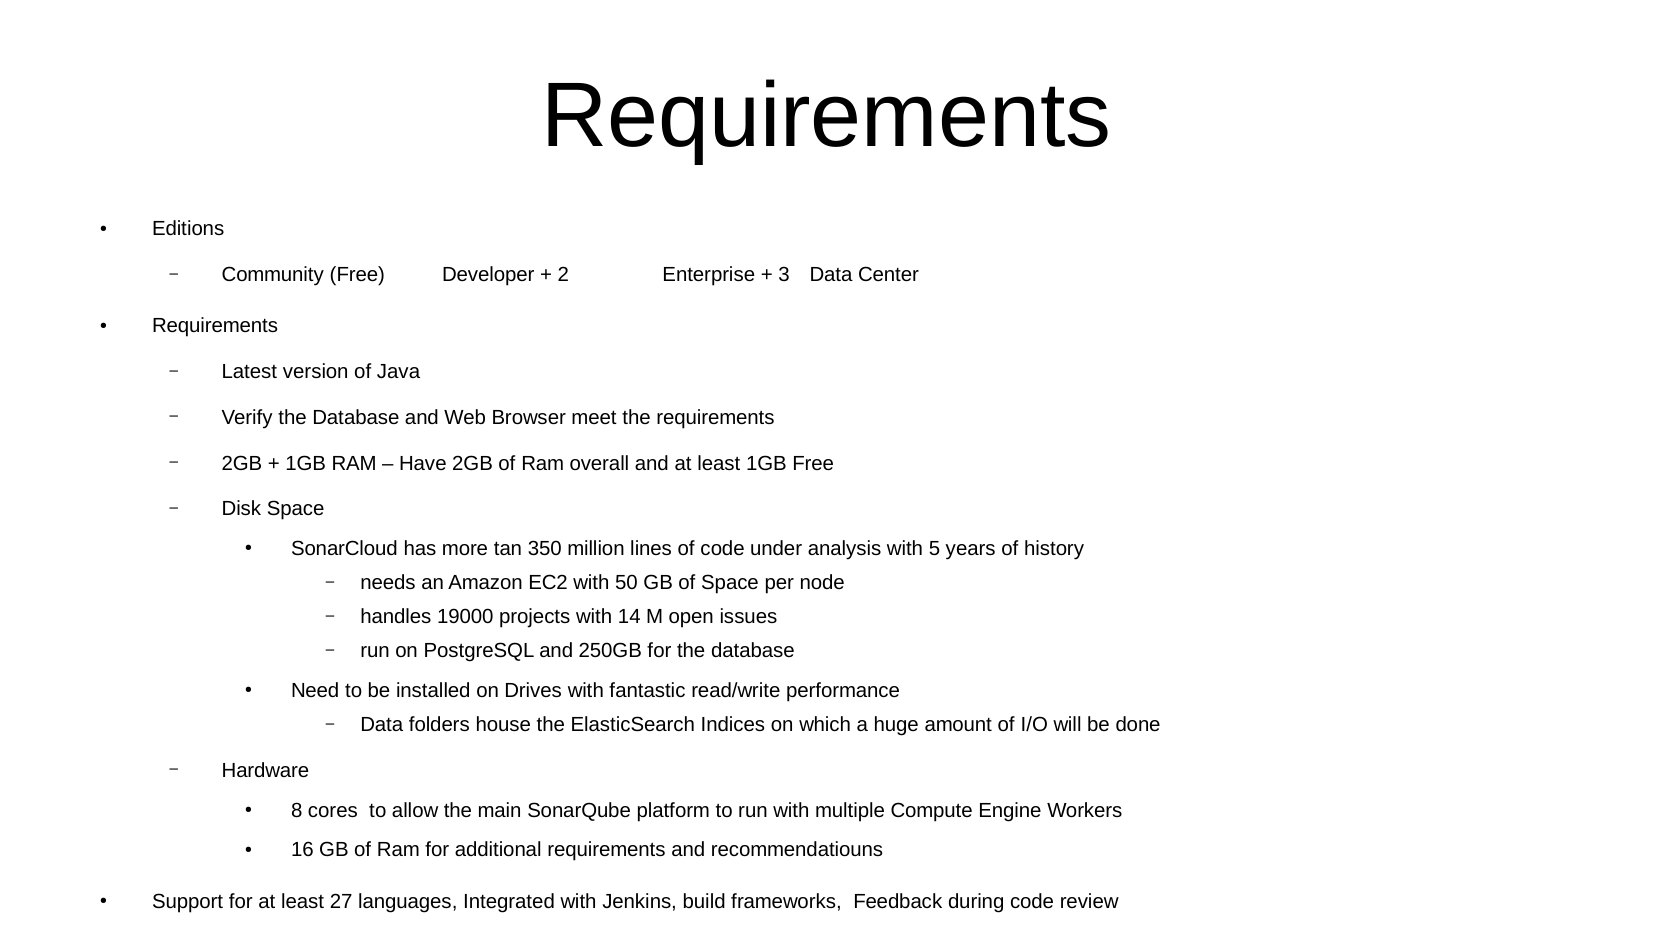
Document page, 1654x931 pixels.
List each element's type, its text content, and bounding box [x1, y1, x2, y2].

list Editions Community (Free) Developer + 2 Enterprise + 3 Data Center Requirements Latest version of Java Verify the Database and Web Browser meet the requirements 2GB + 1GB RAM – Have 2GB of Ram overall and at least 1GB Free Disk Space SonarCloud has more tan 350 million lines of code under analysis with 5 years of history needs an Amazon EC2 with 50 GB of Space per node handles 19000 projects with 14 M open issues run on PostgreSQL and 250GB for the database Need to be installed on Drives with fantastic read/write performance Data folders house the ElasticSearch Indices on which a huge amount of I/O will be done Hardware 8 cores to allow the main SonarQube platform to run with multiple Compute Engine Workers 16 GB of Ram for additional requirements and recommendatiouns Support for at least 27 languages, Integrated with Jenkins, build frameworks, Feedback during code review [82, 217, 1636, 916]
title Requirements [82, 37, 1571, 193]
